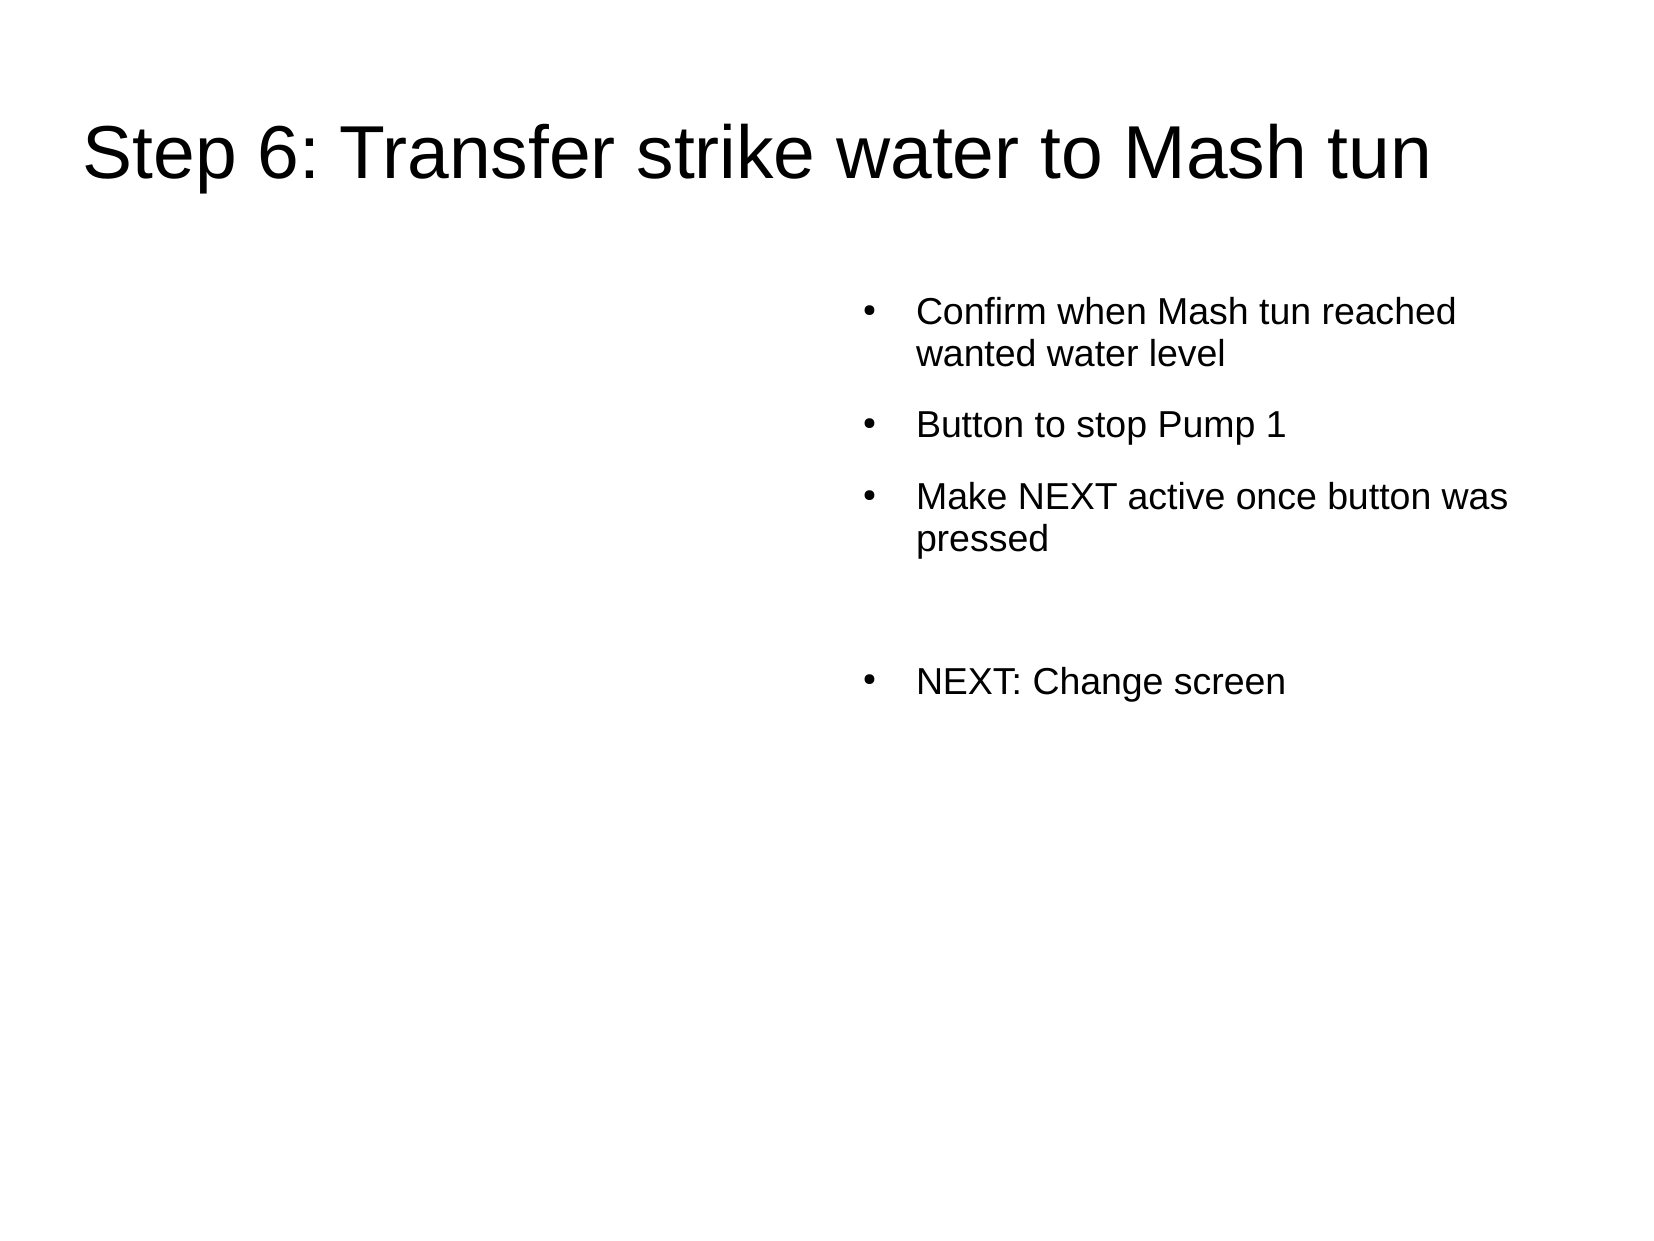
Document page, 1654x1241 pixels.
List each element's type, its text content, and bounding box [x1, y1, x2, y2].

title Step 6: Transfer strike water to Mash tun [82, 49, 1571, 257]
list Confirm when Mash tun reached wanted water level Button to stop Pump 1 Make NEXT active once button was pressed NEXT: Change screen [845, 290, 1572, 1010]
